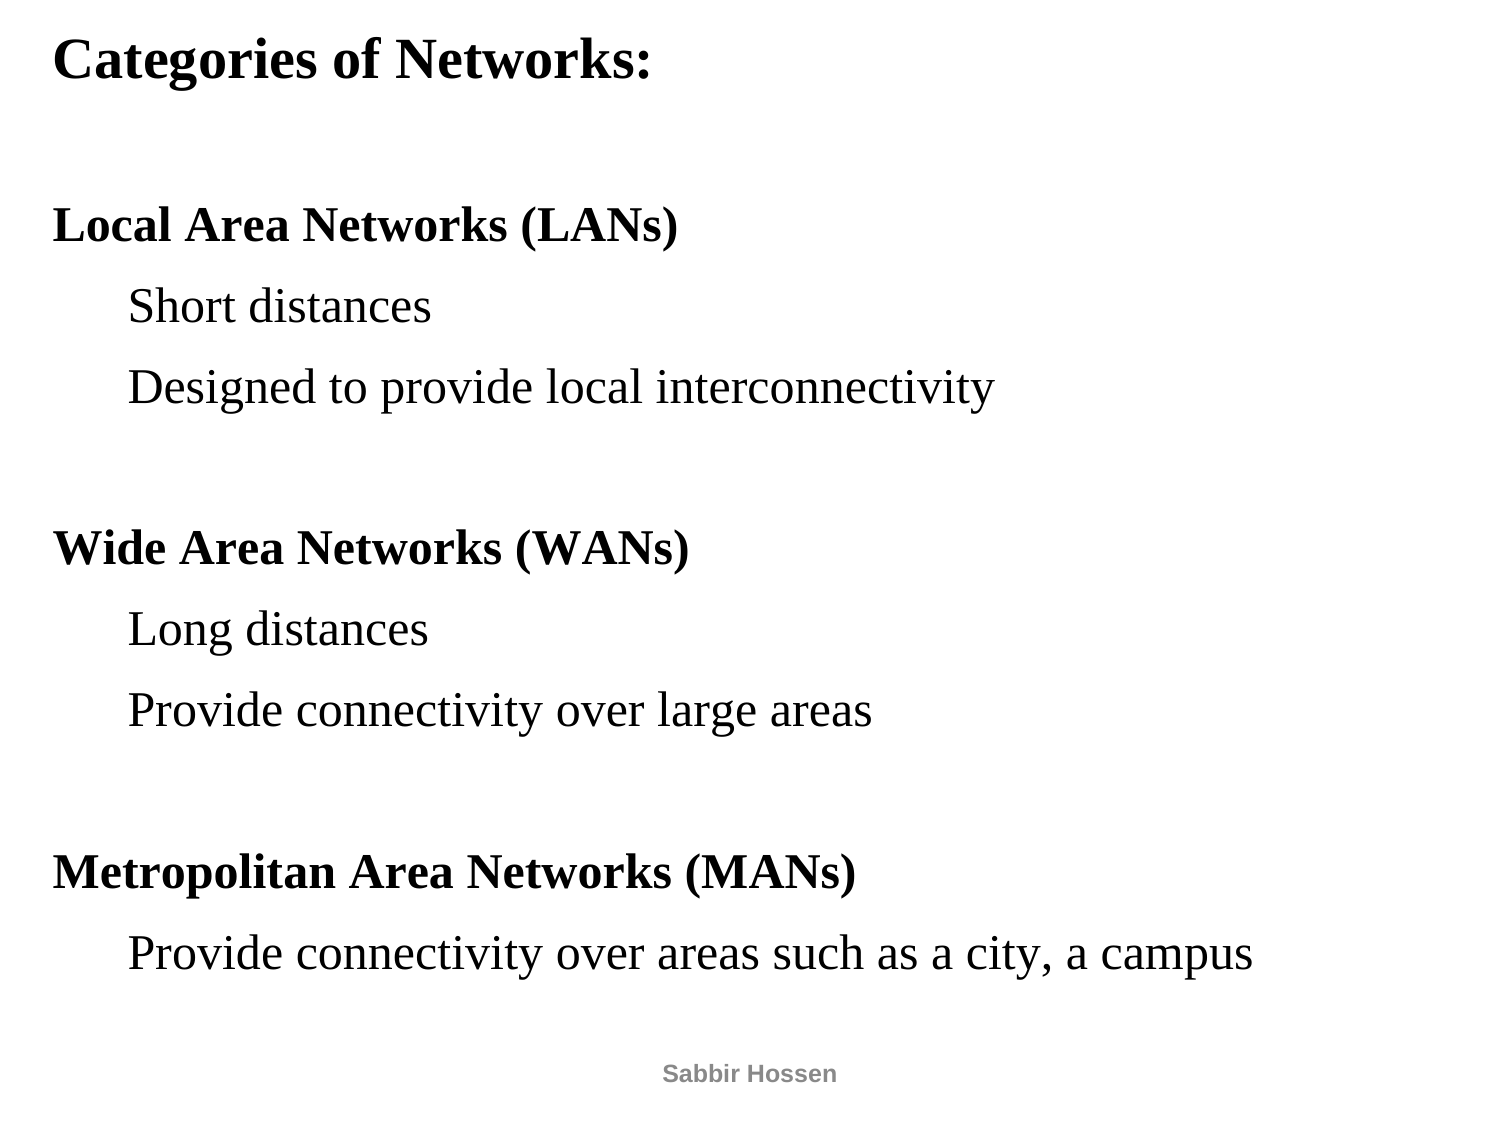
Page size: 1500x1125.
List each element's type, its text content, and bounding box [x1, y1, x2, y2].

list Categories of Networks: Local Area Networks (LANs) Short distances Designed to provide local interconnectivity Wide Area Networks (WANs) Long distances Provide connectivity over large areas Metropolitan Area Networks (MANs) Provide connectivity over areas such as a city, a campus [37, 12, 1500, 1125]
text_box Sabbir Hossen [496, 1042, 1004, 1103]
